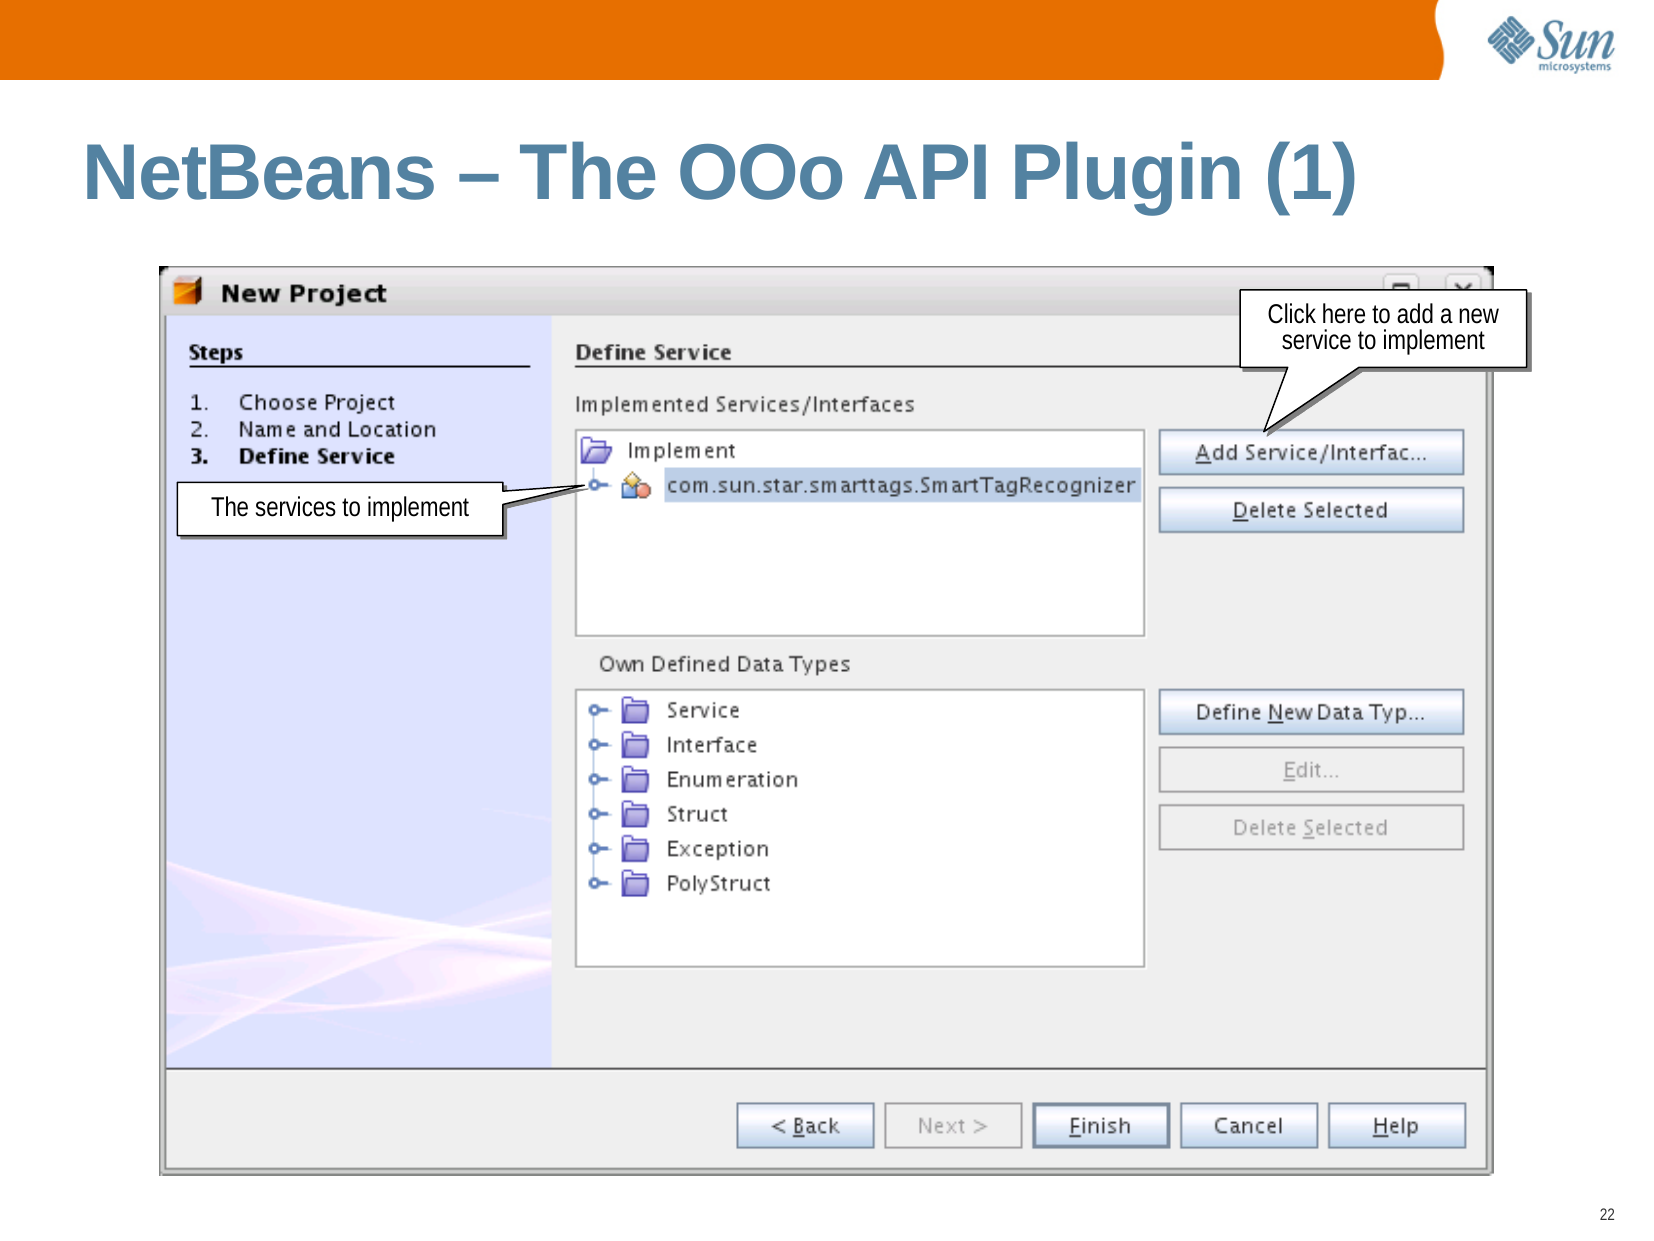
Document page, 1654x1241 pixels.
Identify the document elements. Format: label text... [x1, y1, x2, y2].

picture [159, 266, 1494, 1176]
picture [0, 0, 1654, 80]
text_box Click here to add a new service to implement [1240, 289, 1527, 432]
title NetBeans – The OOo API Plugin (1) [82, 135, 1585, 250]
text_box The services to implement [177, 482, 585, 536]
